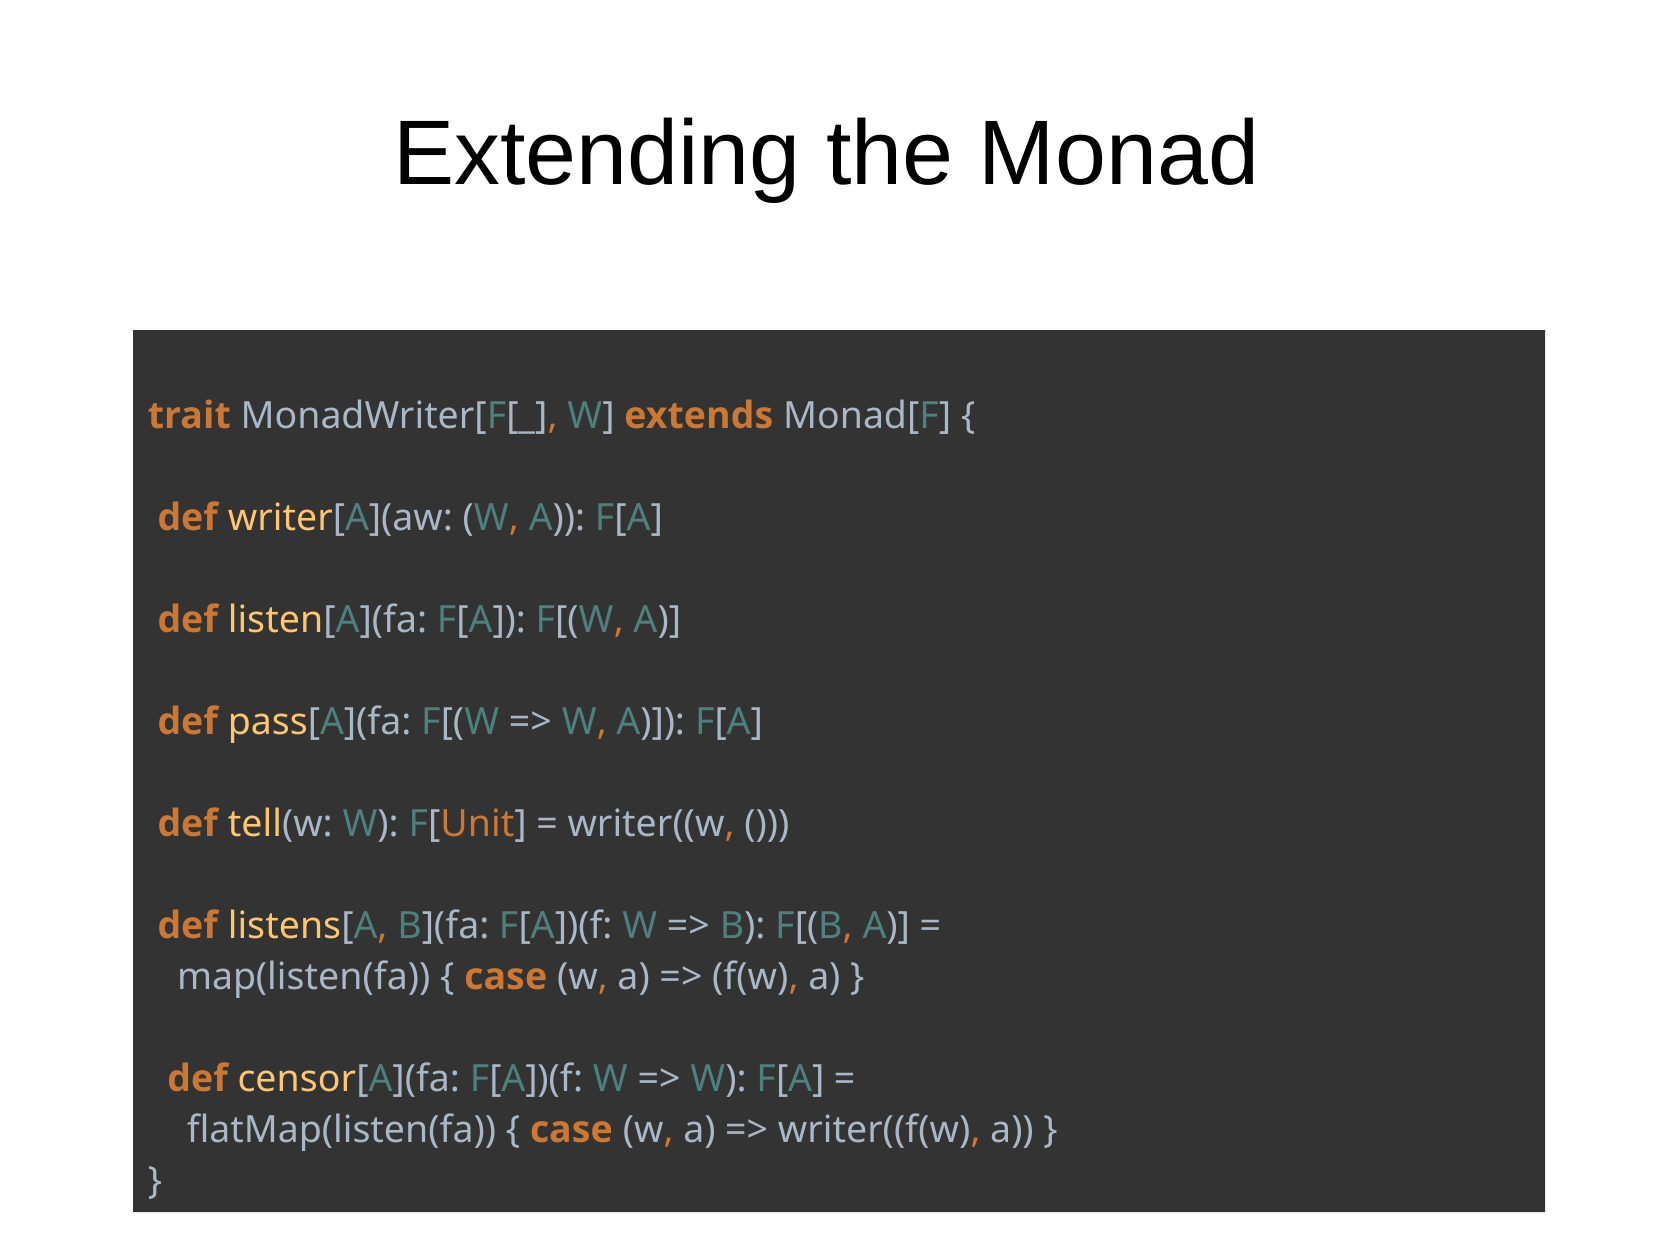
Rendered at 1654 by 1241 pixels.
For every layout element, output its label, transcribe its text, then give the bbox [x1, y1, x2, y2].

text_box trait MonadWriter[F[_], W] extends Monad[F] { def writer[A](aw: (W, A)): F[A] def listen[A](fa: F[A]): F[(W, A)] def pass[A](fa: F[(W => W, A)]): F[A] def tell(w: W): F[Unit] = writer((w, ())) def listens[A, B](fa: F[A])(f: W => B): F[(B, A)] = map(listen(fa)) { case (w, a) => (f(w), a) } def censor[A](fa: F[A])(f: W => W): F[A] = flatMap(listen(fa)) { case (w, a) => writer((f(w), a)) } } [133, 330, 1546, 1195]
title Extending the Monad [82, 49, 1571, 257]
